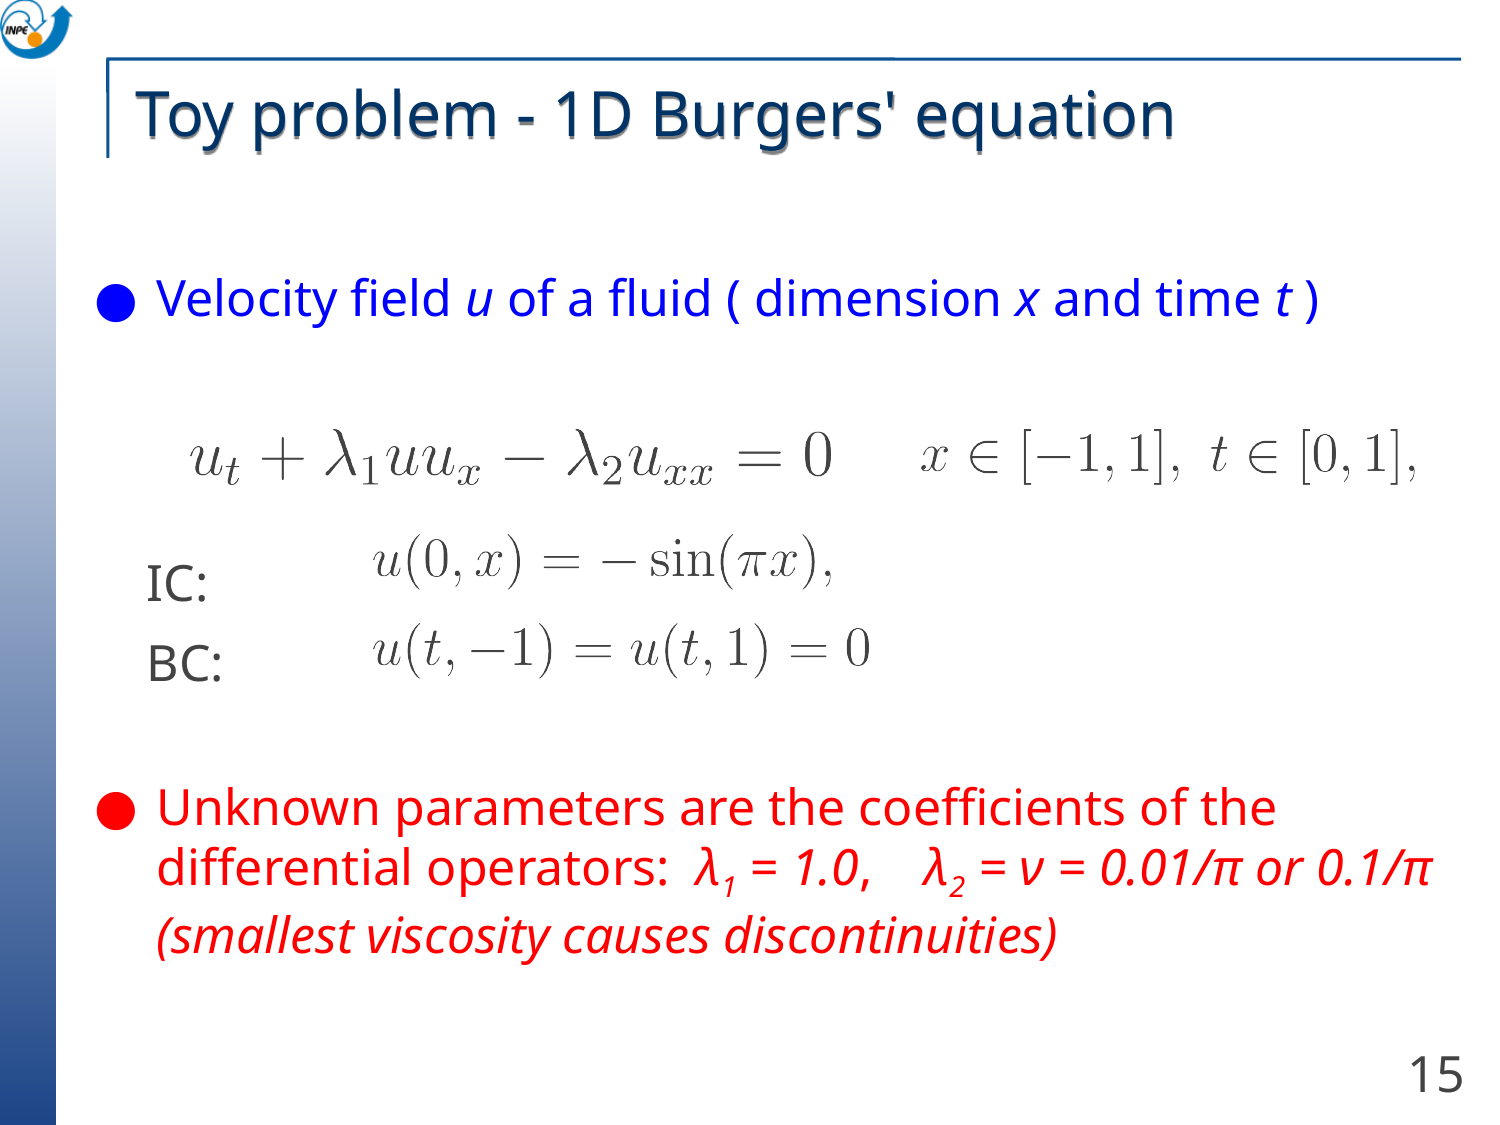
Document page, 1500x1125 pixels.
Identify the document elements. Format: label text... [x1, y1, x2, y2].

picture [373, 534, 831, 590]
title Toy problem - 1D Burgers' equation [106, 59, 1465, 181]
picture [373, 623, 869, 679]
picture [921, 429, 1415, 485]
slide_number 1 [1389, 1033, 1480, 1120]
list Velocity field u of a fluid ( dimension x and time t ) IC: BC: Unknown parameters are the coefficients of the differential operators: λ1 = 1.0, λ2 = ν = 0.01/π or 0.1/π (smallest viscosity causes discontinuities) [66, 252, 1465, 1050]
picture [0, 0, 73, 59]
picture [190, 429, 831, 485]
